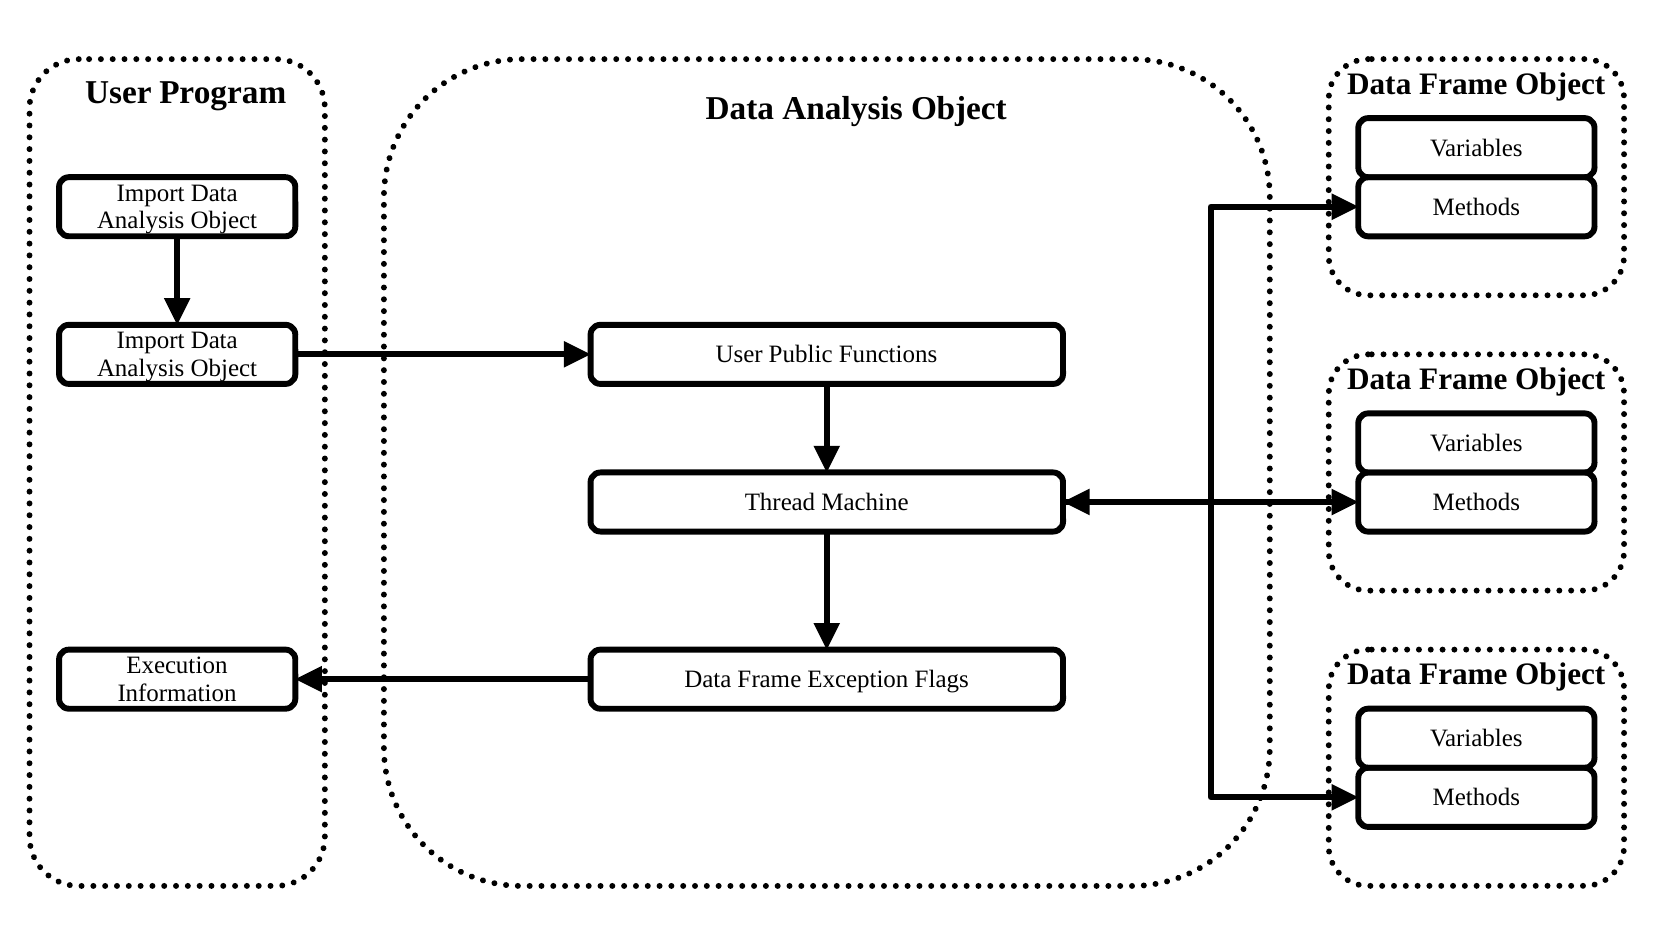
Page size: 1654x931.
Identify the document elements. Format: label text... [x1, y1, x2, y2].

text_box Data Frame Object [1328, 354, 1625, 414]
text_box Methods [1358, 177, 1595, 237]
text_box Variables [1358, 118, 1595, 177]
text_box Data Analysis Object [679, 82, 1034, 135]
text_box Import Data Analysis Object [59, 324, 296, 384]
text_box Data Frame Object [1328, 59, 1625, 119]
text_box Methods [1358, 767, 1595, 827]
text_box Variables [1358, 413, 1595, 472]
text_box Data Frame Exception Flags [590, 649, 1064, 709]
text_box User Public Functions [590, 324, 1064, 384]
text_box Execution Information [59, 649, 296, 709]
text_box Import Data Analysis Object [59, 177, 296, 237]
text_box Thread Machine [590, 472, 1064, 532]
text_box Variables [1358, 708, 1595, 768]
text_box Methods [1358, 472, 1595, 532]
text_box User Program [47, 66, 325, 119]
text_box Data Frame Object [1328, 649, 1625, 709]
